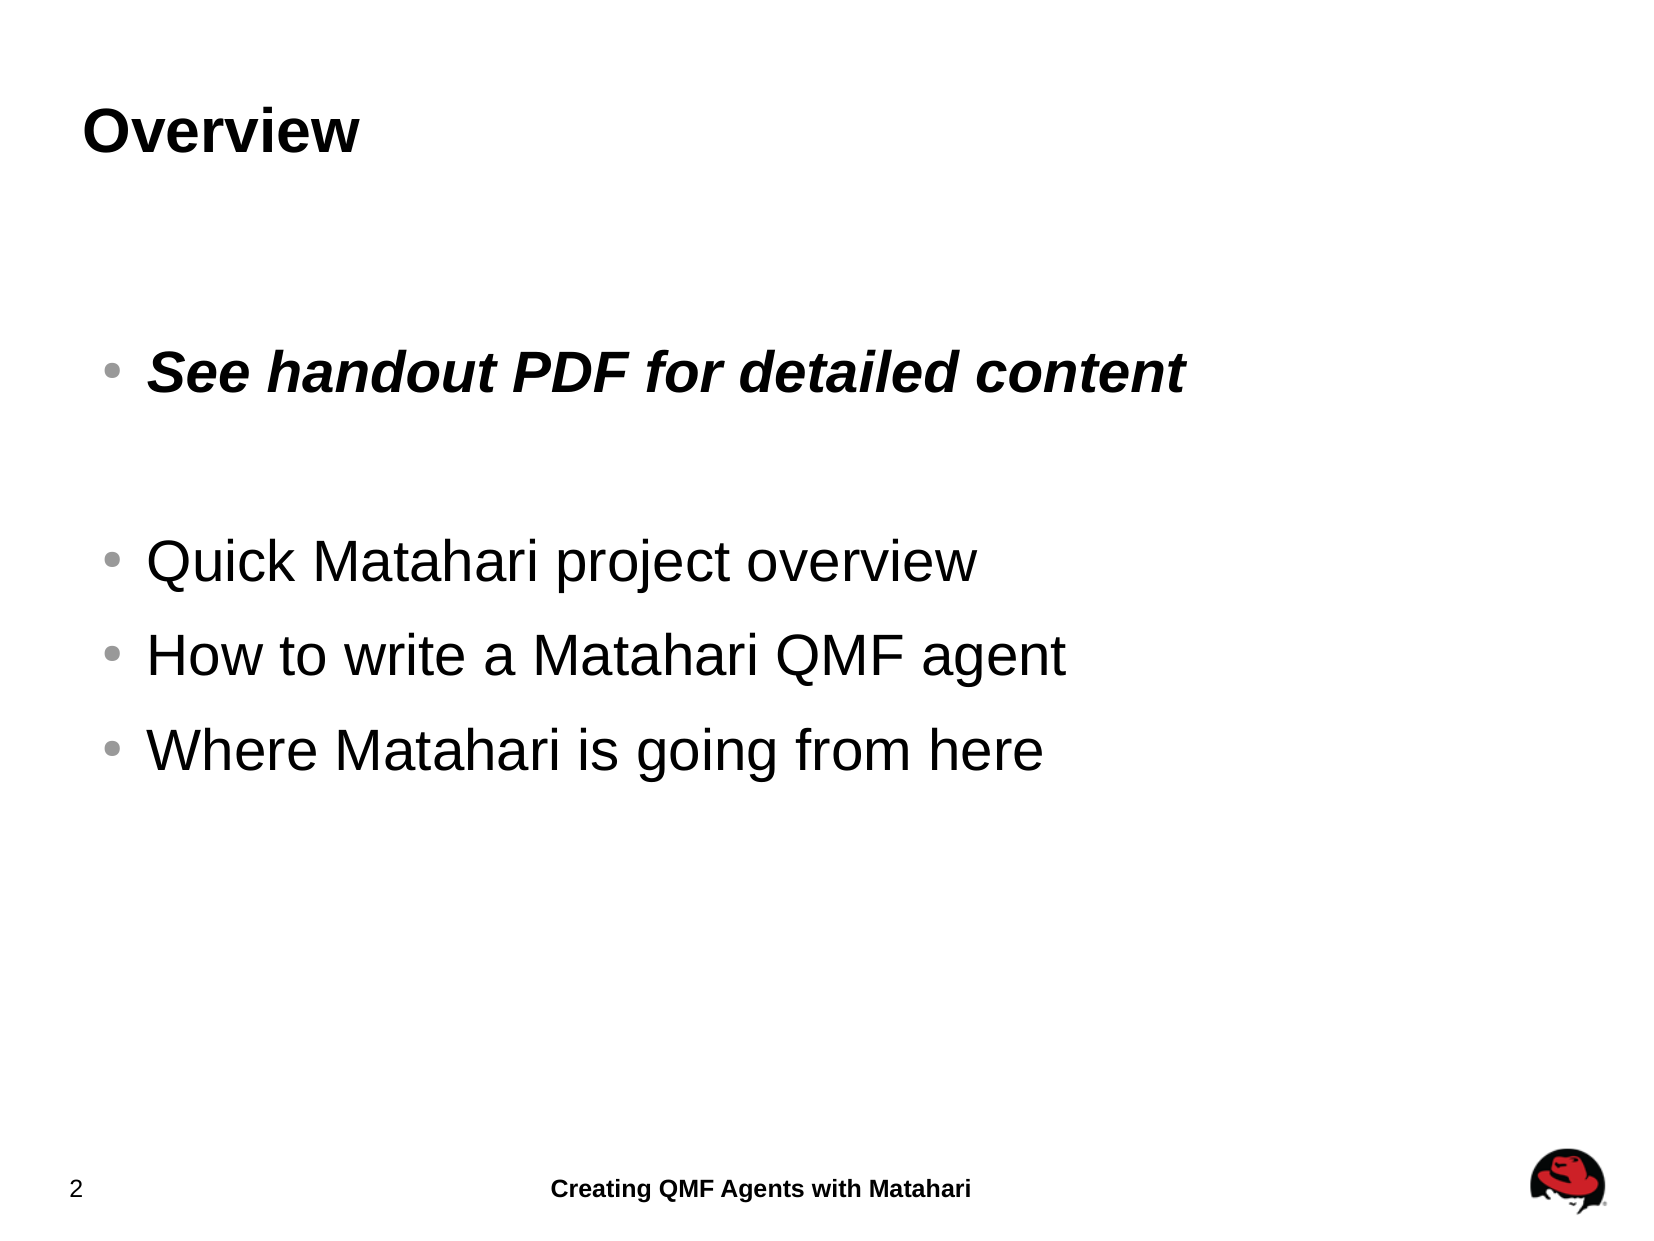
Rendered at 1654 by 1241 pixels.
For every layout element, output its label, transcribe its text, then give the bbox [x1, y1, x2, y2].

picture [1529, 1146, 1613, 1224]
list See handout PDF for detailed content Quick Matahari project overview How to write a Matahari QMF agent Where Matahari is going from here [86, 244, 1576, 1039]
title Overview [82, 37, 1571, 226]
